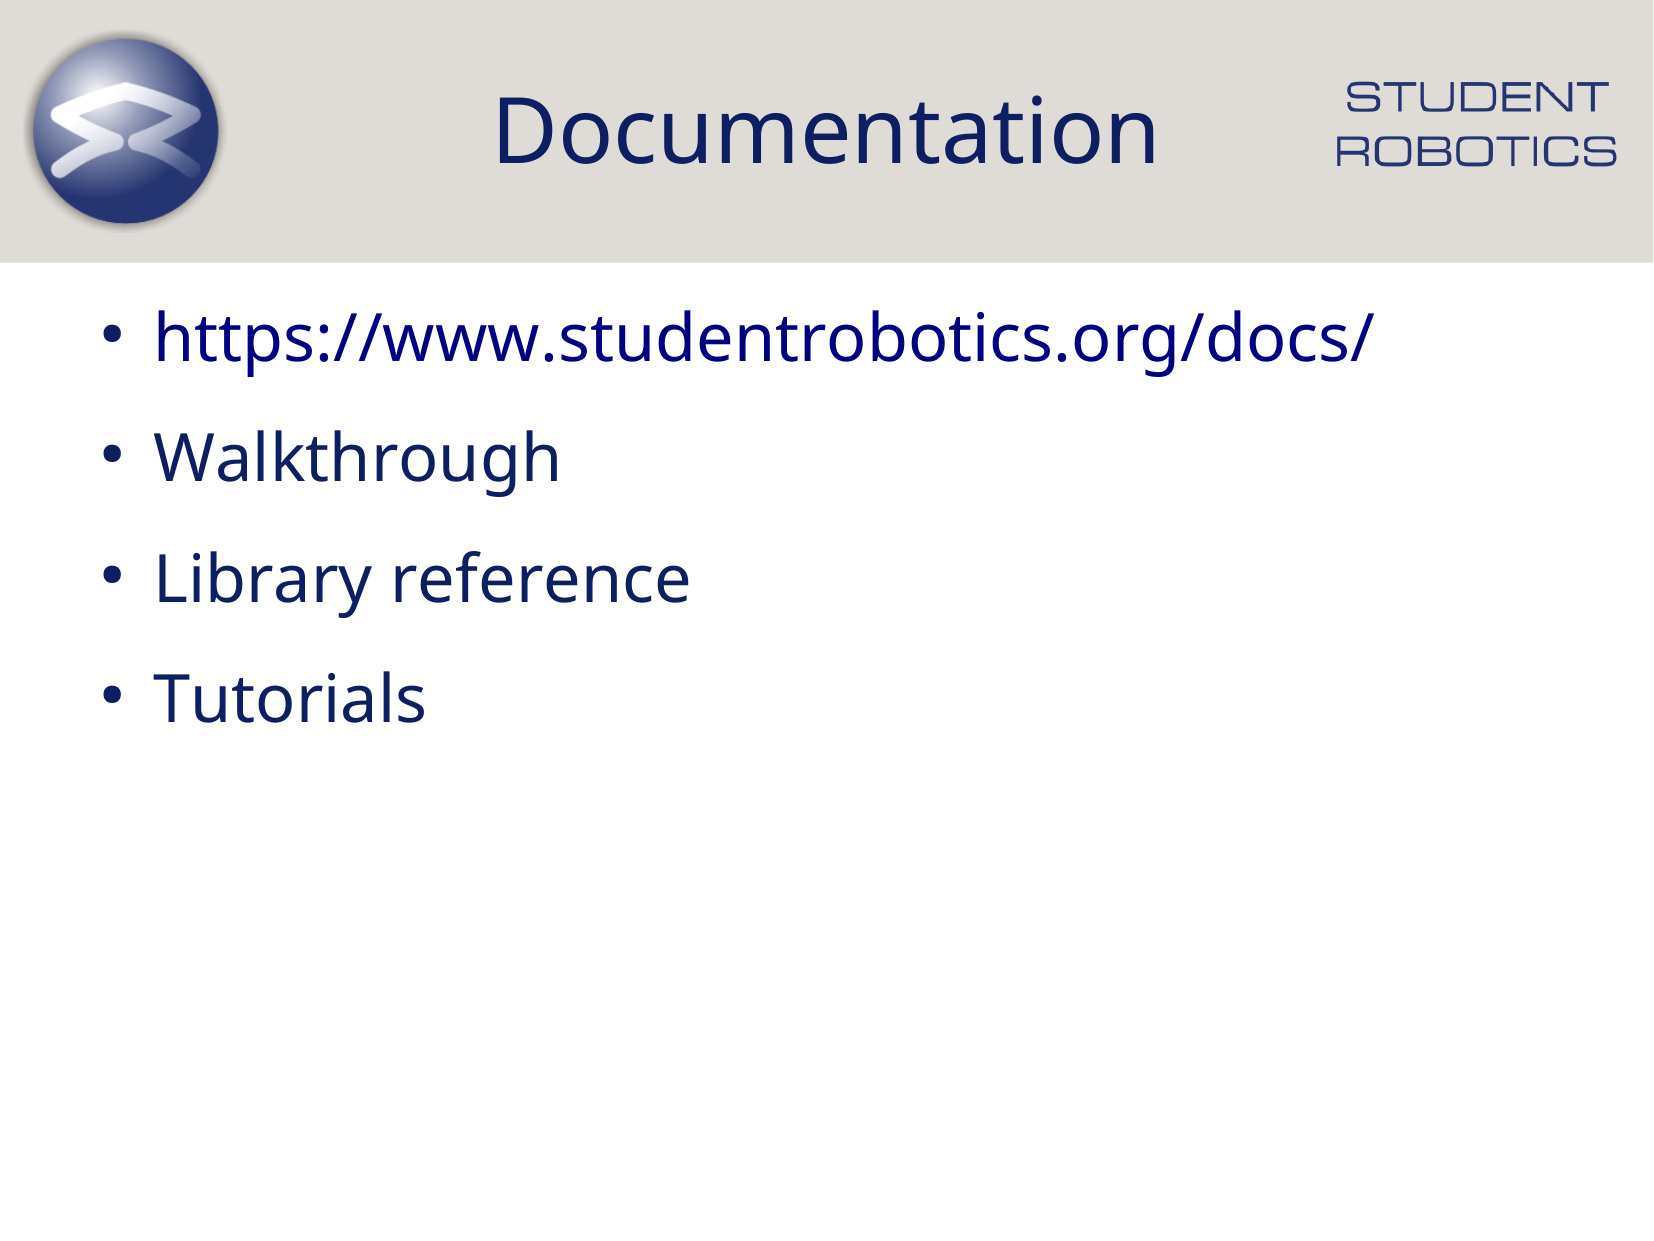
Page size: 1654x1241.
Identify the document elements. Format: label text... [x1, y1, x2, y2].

list https://www.studentrobotics.org/docs/ Walkthrough Library reference Tutorials [82, 290, 1571, 1109]
picture [1571, 68, 1633, 174]
title Documentation [82, 0, 1571, 257]
picture [9, 19, 82, 245]
